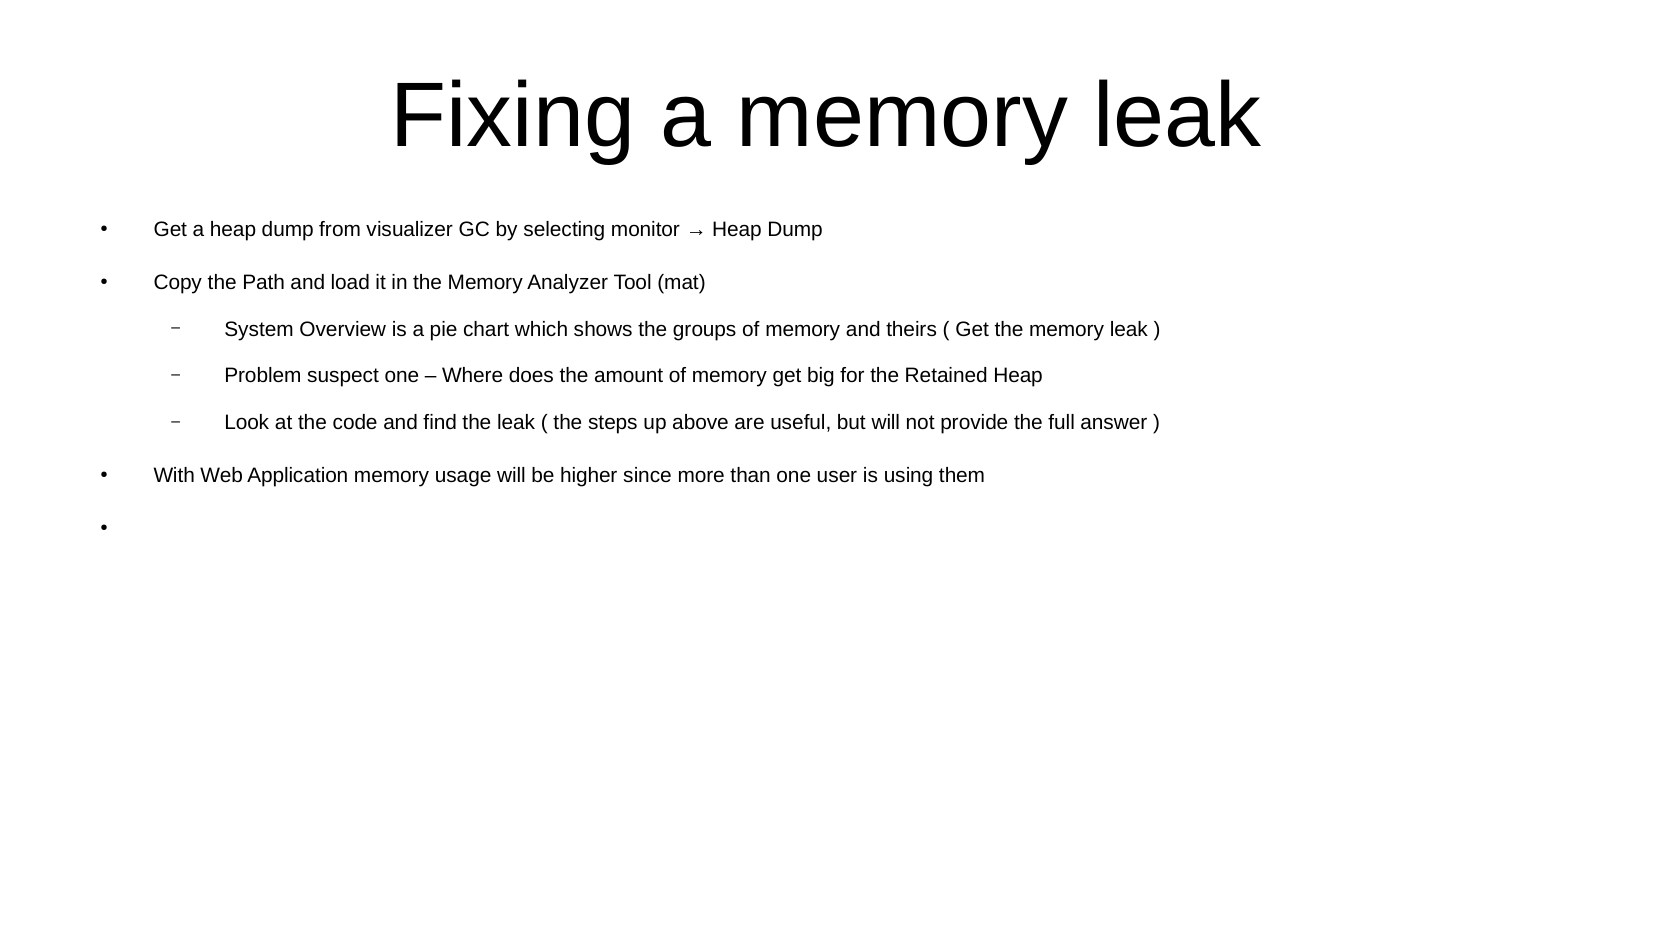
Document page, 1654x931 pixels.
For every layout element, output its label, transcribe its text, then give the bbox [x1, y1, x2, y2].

list Get a heap dump from visualizer GC by selecting monitor → Heap Dump Copy the Path and load it in the Memory Analyzer Tool (mat) System Overview is a pie chart which shows the groups of memory and theirs ( Get the memory leak ) Problem suspect one – Where does the amount of memory get big for the Retained Heap Look at the code and find the leak ( the steps up above are useful, but will not provide the full answer ) With Web Application memory usage will be higher since more than one user is using them [82, 217, 1636, 916]
title Fixing a memory leak [82, 37, 1571, 193]
